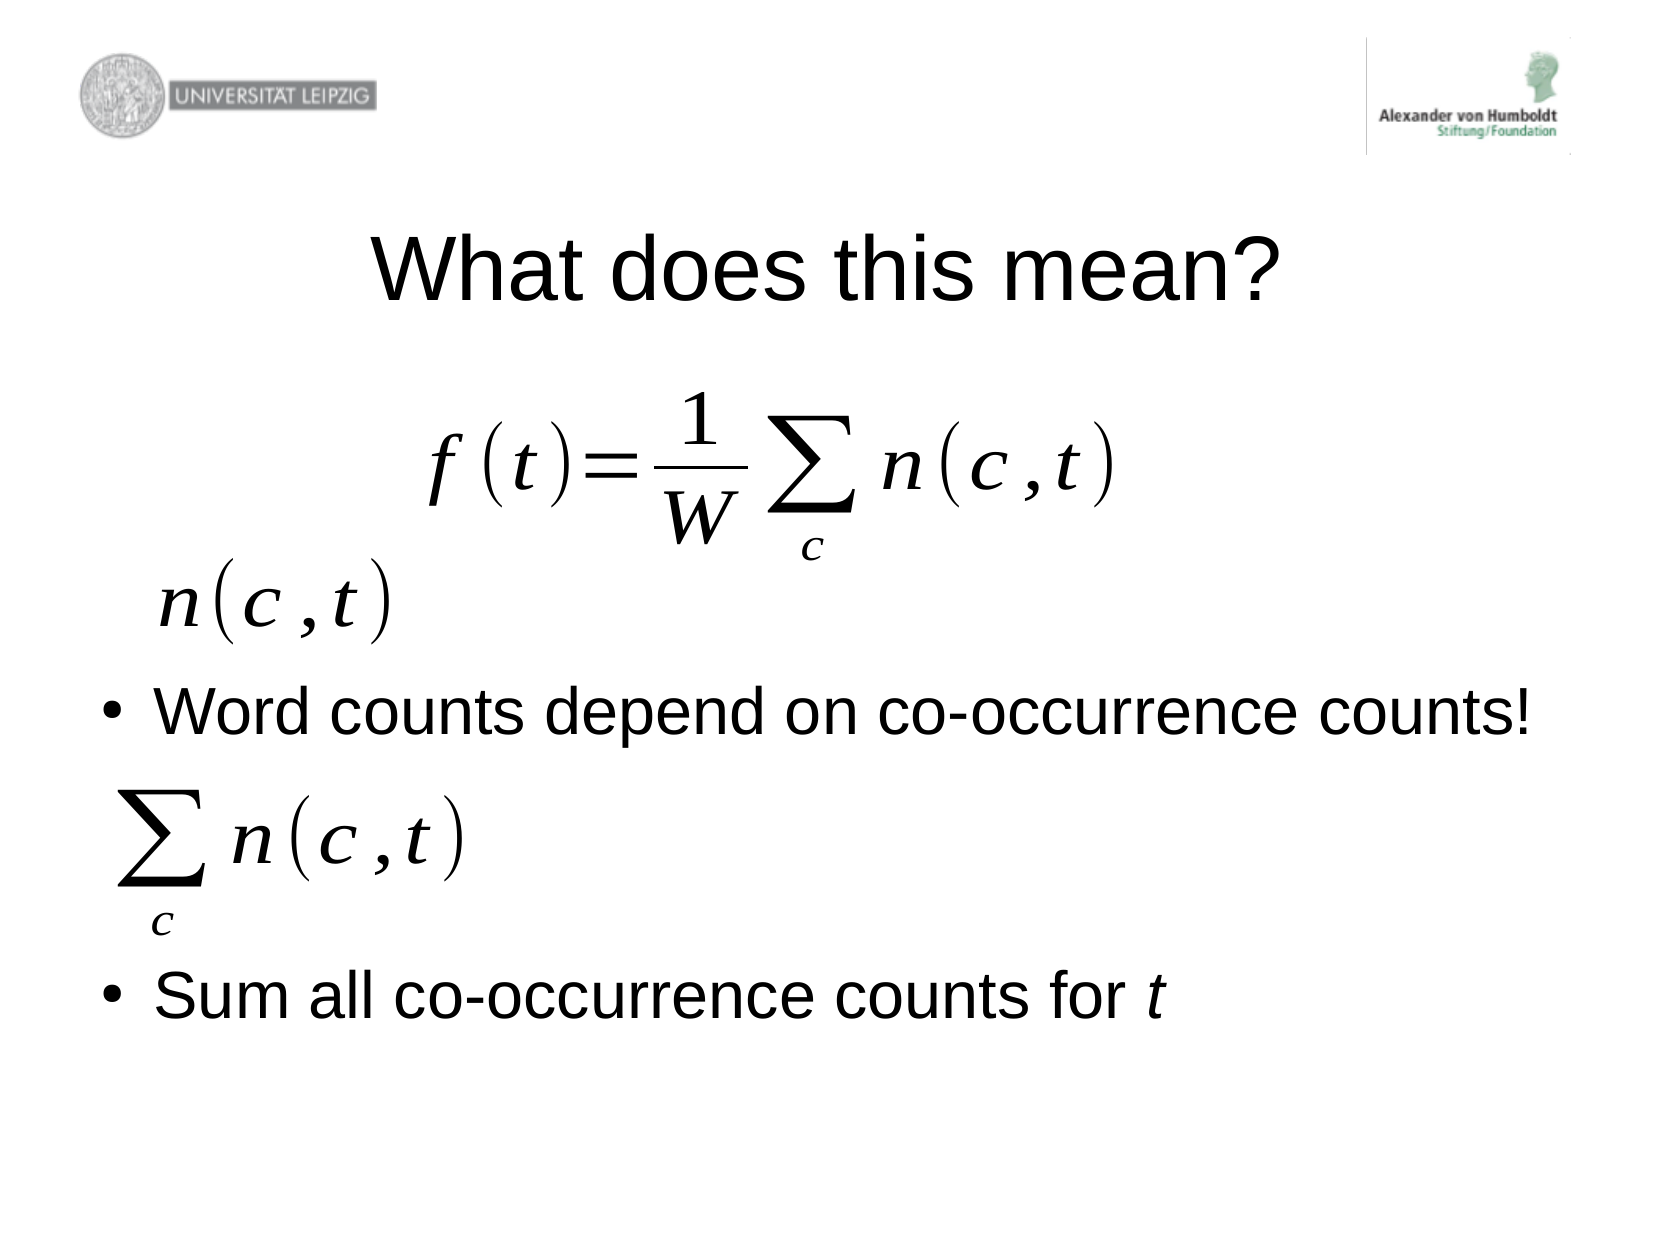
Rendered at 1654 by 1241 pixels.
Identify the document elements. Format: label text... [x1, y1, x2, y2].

picture [1365, 37, 1572, 155]
picture [76, 49, 383, 144]
chart [89, 783, 492, 946]
title What does this mean? [82, 165, 1571, 373]
chart [133, 373, 1142, 649]
list Word counts depend on co-occurrence counts! Sum all co-occurrence counts for t [82, 390, 1571, 1110]
